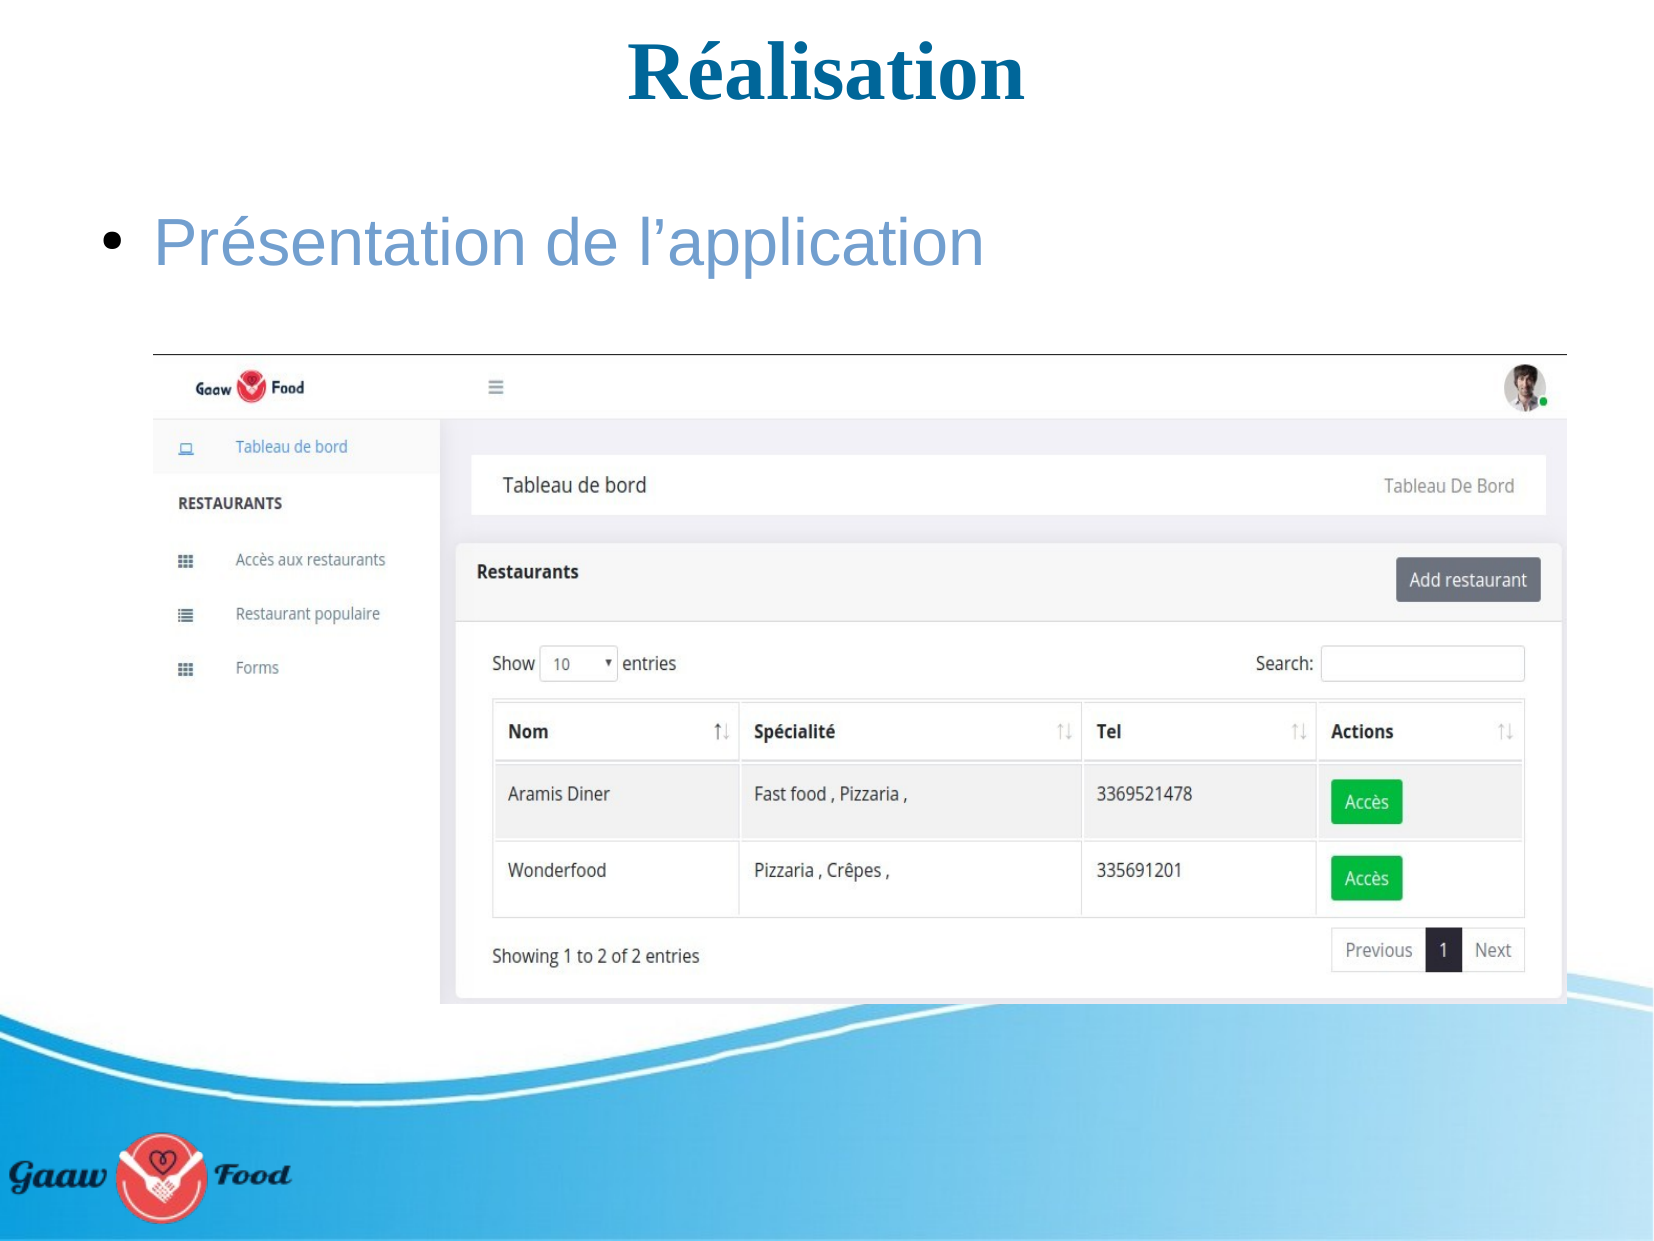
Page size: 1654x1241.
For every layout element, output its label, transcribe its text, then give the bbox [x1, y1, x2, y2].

picture [23, 1174, 30, 1191]
list Présentation de l’application [82, 204, 1571, 319]
picture [0, 354, 1654, 1241]
picture [46, 1170, 53, 1186]
title Réalisation [0, 0, 1654, 142]
picture [34, 1174, 42, 1186]
picture [11, 1163, 21, 1182]
picture [56, 1170, 66, 1187]
